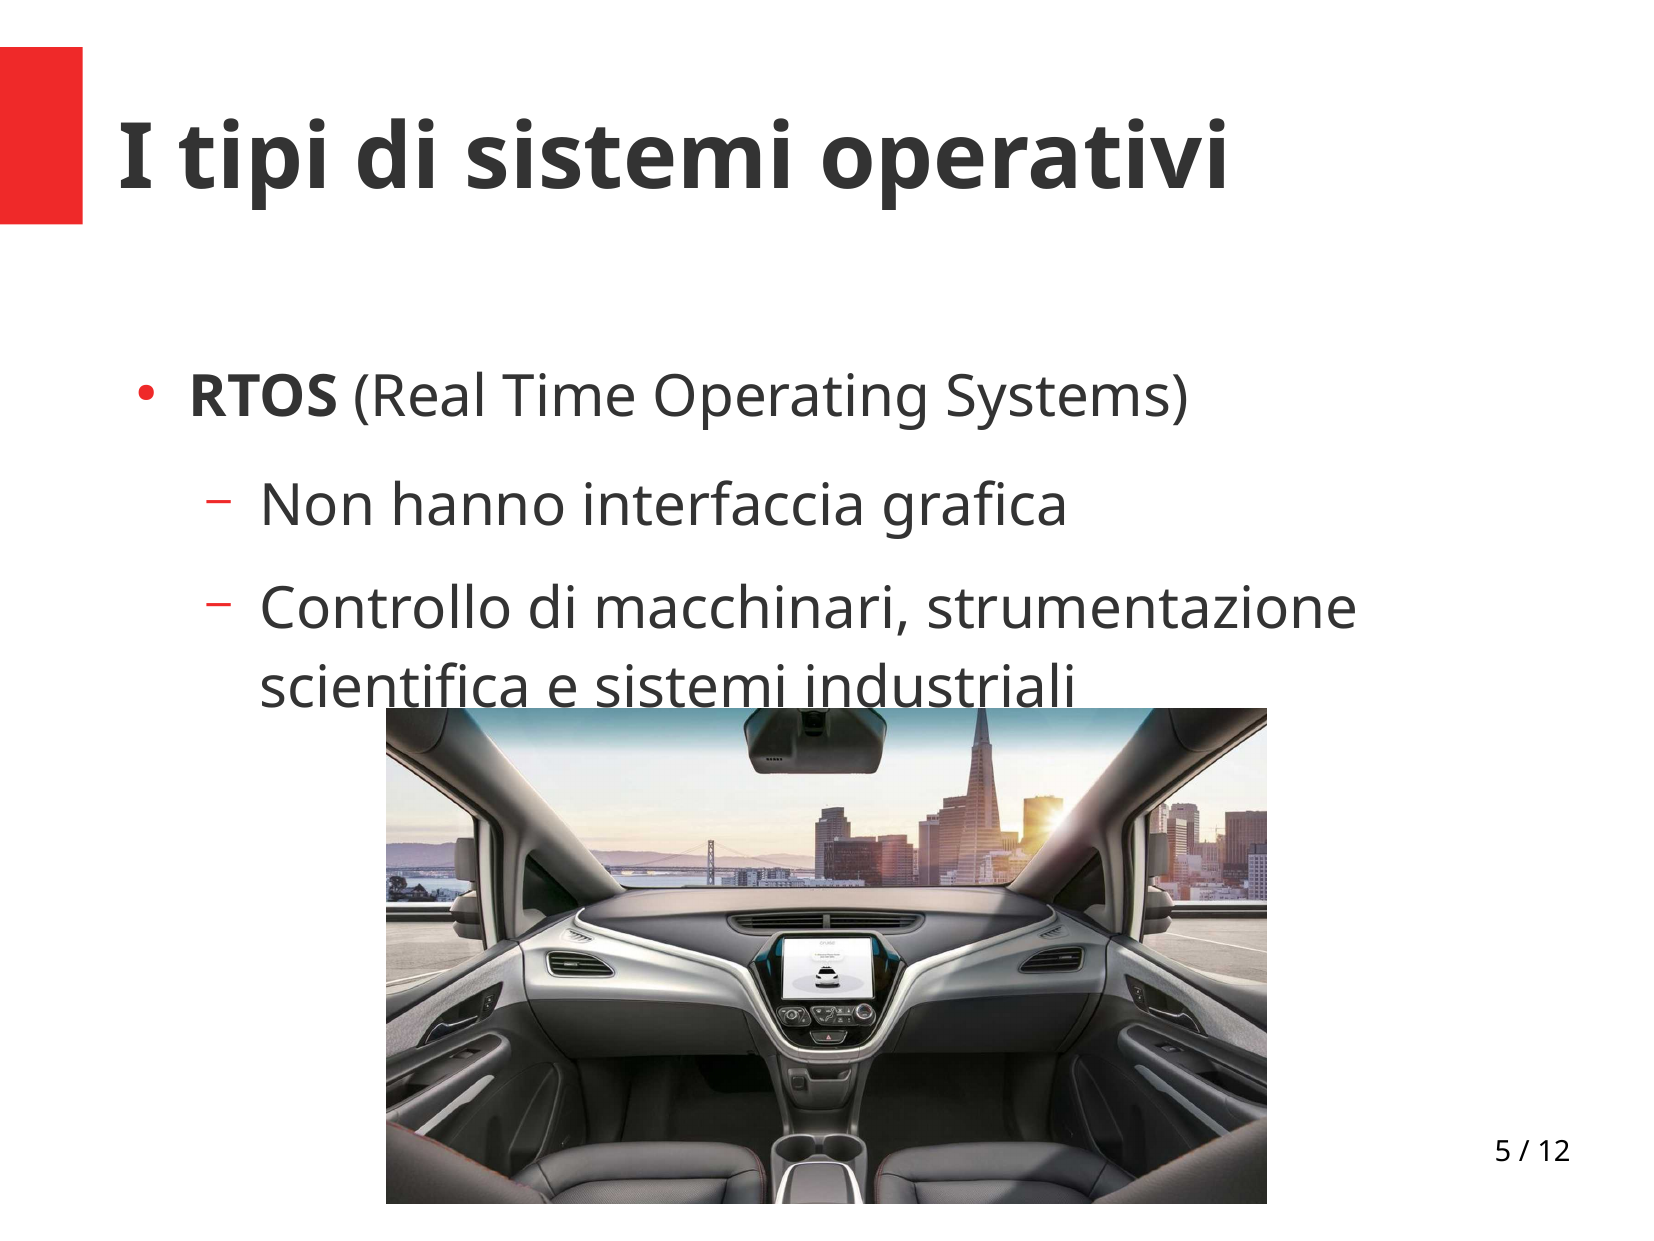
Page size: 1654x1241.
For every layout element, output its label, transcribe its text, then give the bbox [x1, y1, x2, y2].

title I tipi di sistemi operativi [118, 49, 1571, 257]
picture [386, 708, 1267, 1204]
list RTOS (Real Time Operating Systems) Non hanno interfaccia grafica Controllo di macchinari, strumentazione scientifica e sistemi industriali [118, 354, 1536, 1074]
